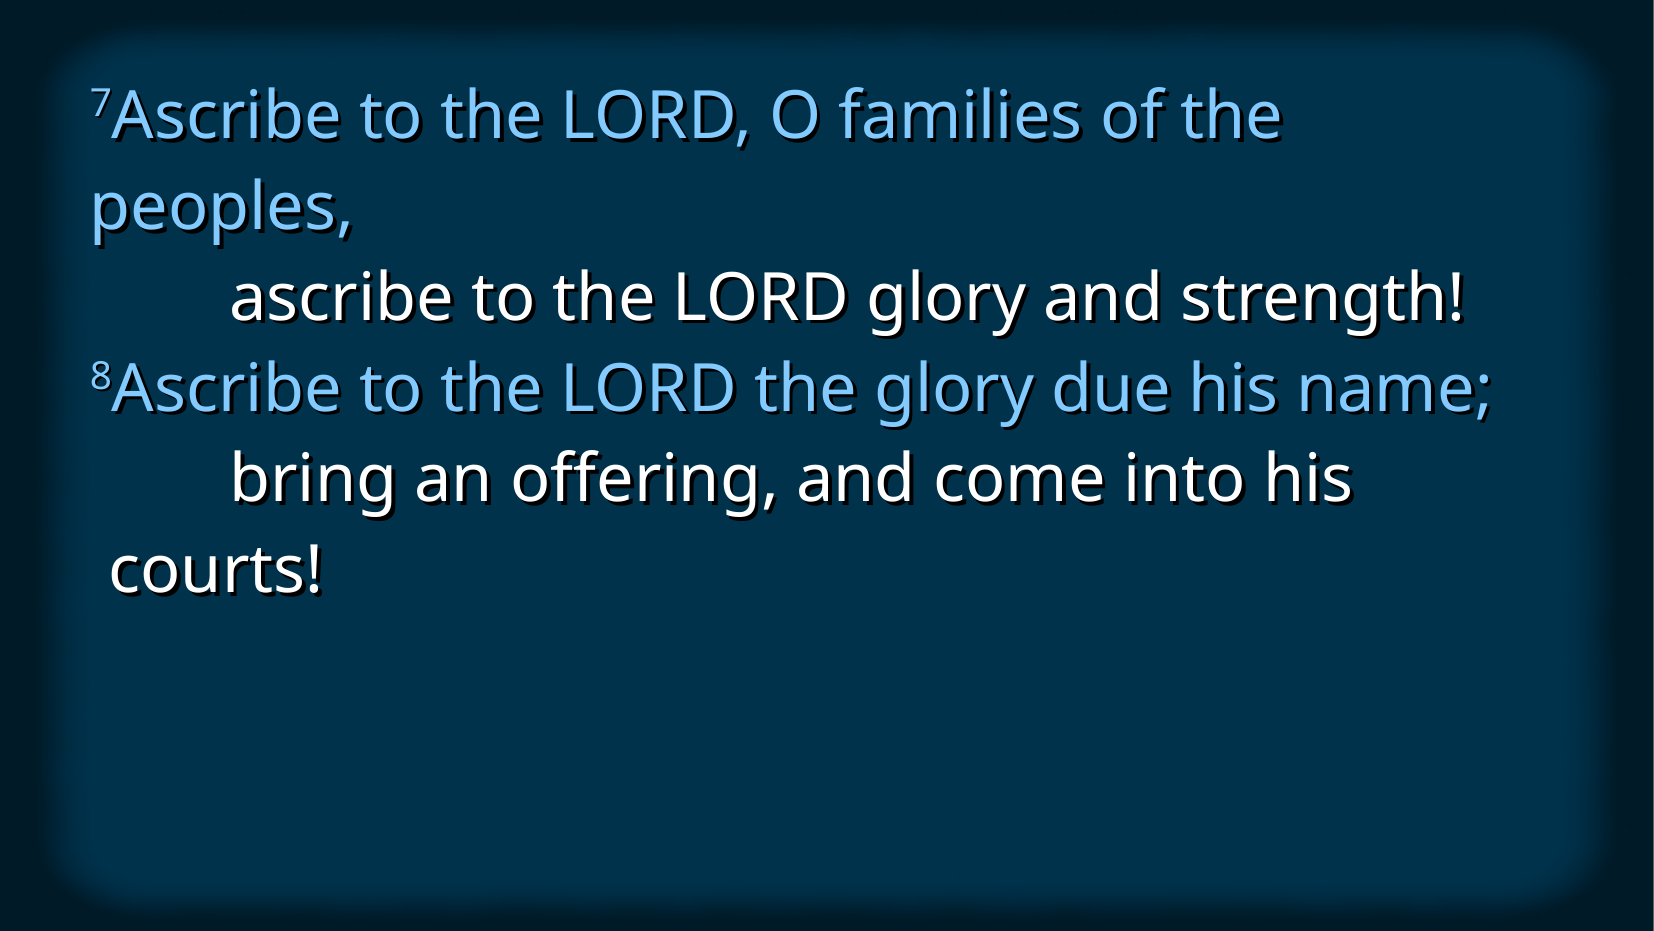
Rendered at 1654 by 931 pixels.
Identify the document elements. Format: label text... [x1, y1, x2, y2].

picture [0, 0, 1654, 931]
text_box 7Ascribe to the LORD, O families of the peoples, ascribe to the LORD glory and strength! 8Ascribe to the LORD the glory due his name; bring an offering, and come into his courts! [75, 60, 1576, 432]
